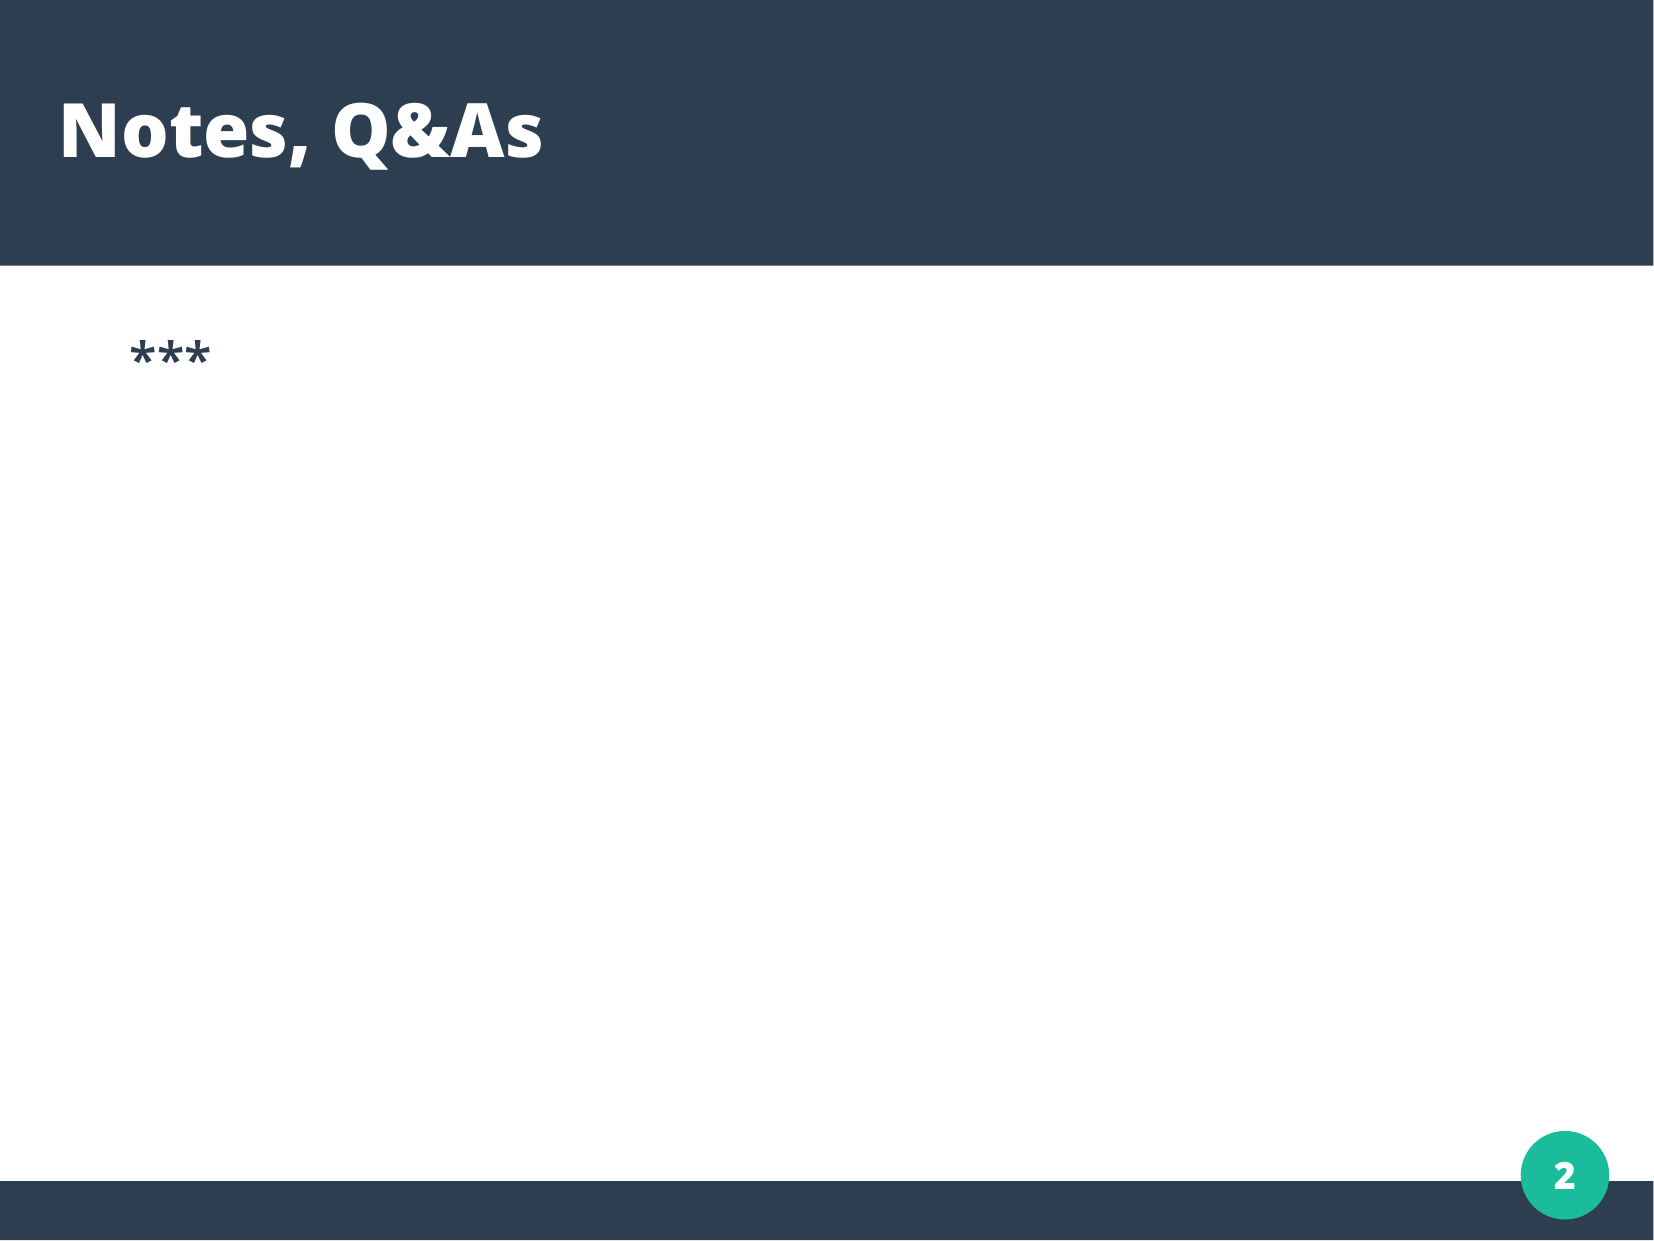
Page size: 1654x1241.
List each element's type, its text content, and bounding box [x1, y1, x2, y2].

list *** [59, 324, 1595, 1152]
title Notes, Q&As [59, 49, 1595, 207]
